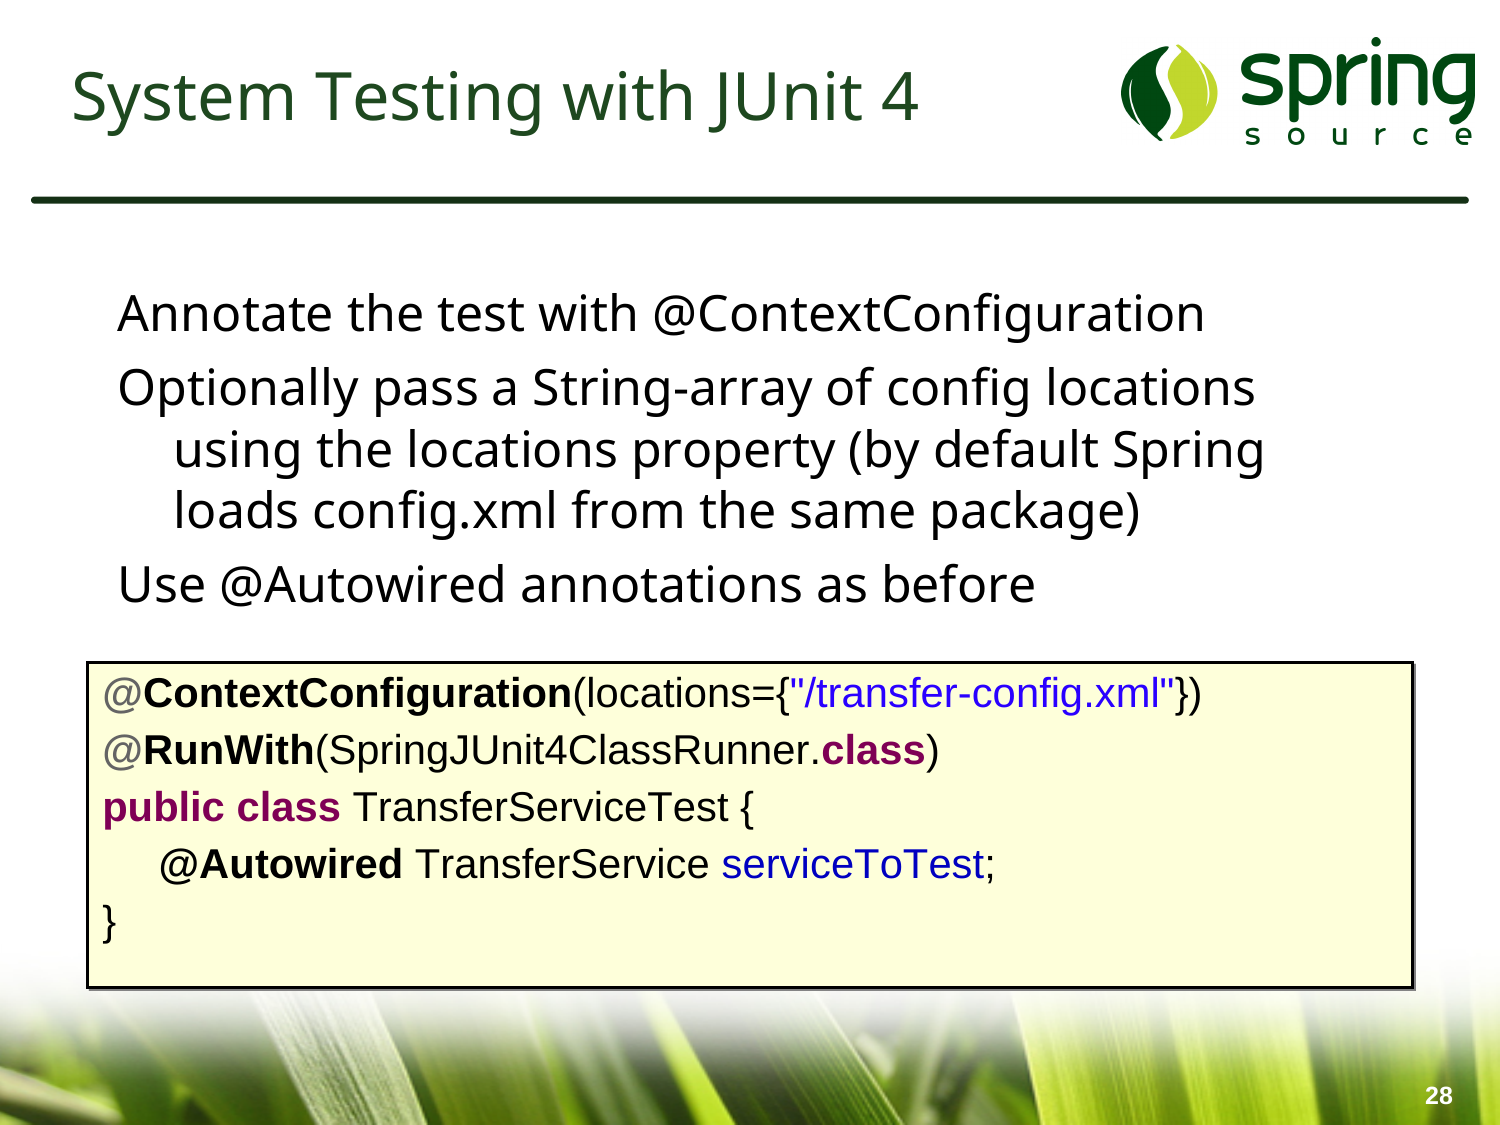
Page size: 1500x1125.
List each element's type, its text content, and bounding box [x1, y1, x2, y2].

picture [0, 944, 1500, 1125]
title System Testing with JUnit 4 [56, 13, 1089, 176]
picture [1121, 37, 1475, 145]
list Annotate the test with @ContextConfiguration Optionally pass a String-array of config locations using the locations property (by default Spring loads config.xml from the same package) Use @Autowired annotations as before [103, 274, 1394, 650]
text_box @ContextConfiguration(locations={"/transfer-config.xml"}) @RunWith(SpringJUnit4ClassRunner.class) public class TransferServiceTest { @Autowired TransferService serviceToTest; } [87, 662, 1413, 988]
